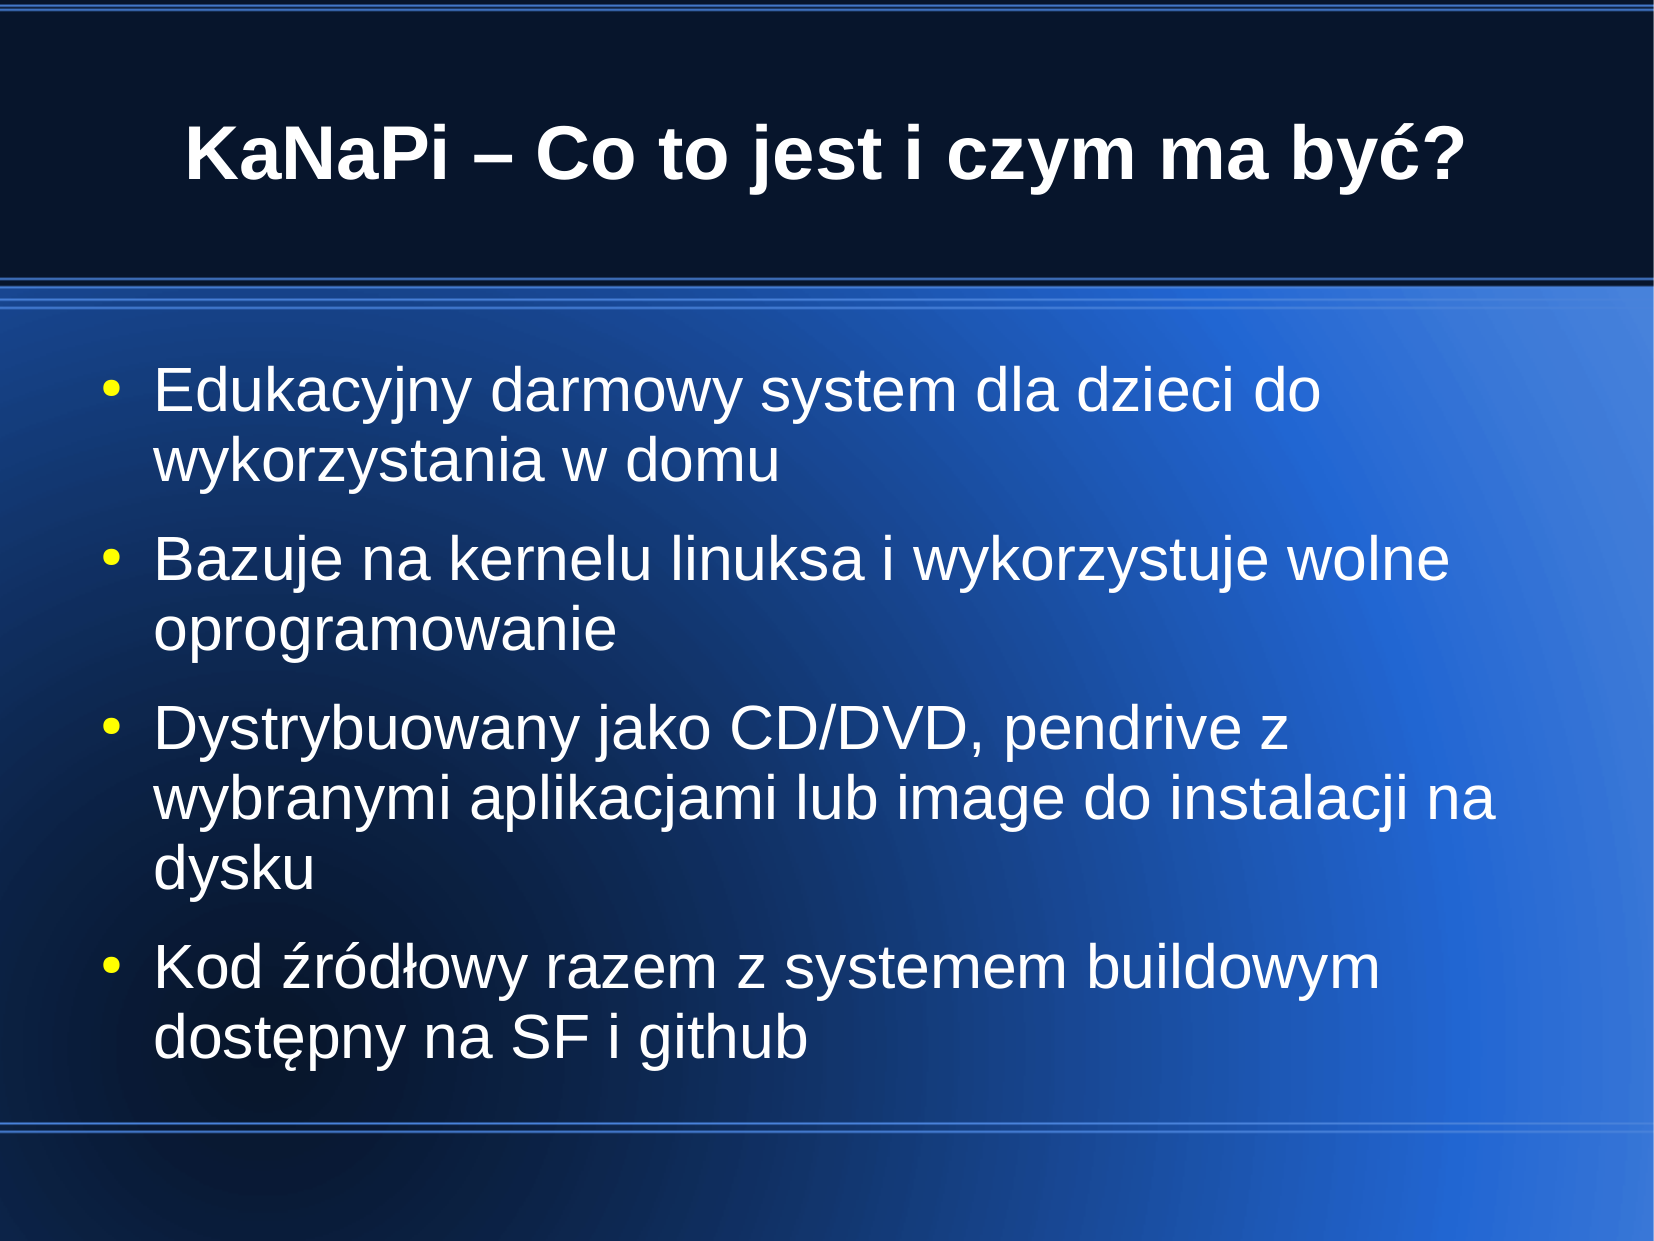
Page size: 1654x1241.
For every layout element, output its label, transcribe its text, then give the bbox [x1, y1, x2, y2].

picture [0, 0, 1654, 1241]
list Edukacyjny darmowy system dla dzieci do wykorzystania w domu Bazuje na kernelu linuksa i wykorzystuje wolne oprogramowanie Dystrybuowany jako CD/DVD, pendrive z wybranymi aplikacjami lub image do instalacji na dysku Kod źródłowy razem z systemem buildowym dostępny na SF i github [82, 355, 1571, 1075]
title KaNaPi – Co to jest i czym ma być? [82, 49, 1571, 257]
